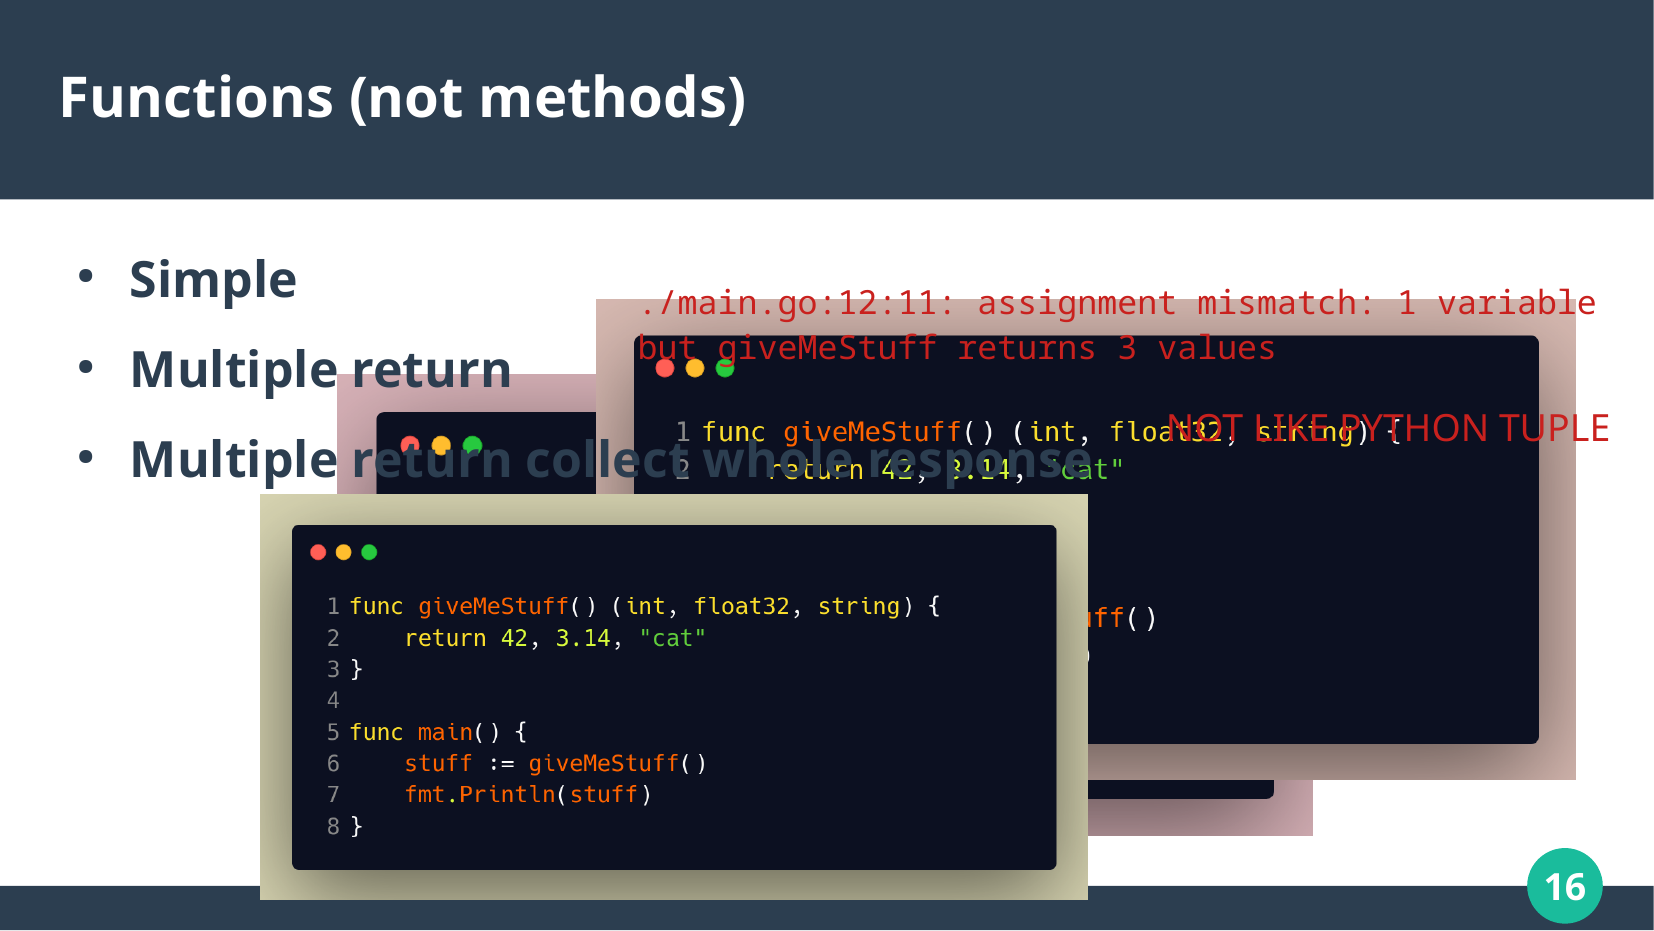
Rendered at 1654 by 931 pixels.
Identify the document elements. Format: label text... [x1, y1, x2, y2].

picture [260, 563, 1576, 901]
list Simple Multiple return Multiple return collect whole response [59, 243, 1595, 563]
title Functions (not methods) [59, 37, 1595, 155]
text_box ./main.go:12:11: assignment mismatch: 1 variable but giveMeStuff returns 3 values [622, 273, 1654, 376]
text_box NOT LIKE PYTHON TUPLE [1150, 393, 1626, 460]
